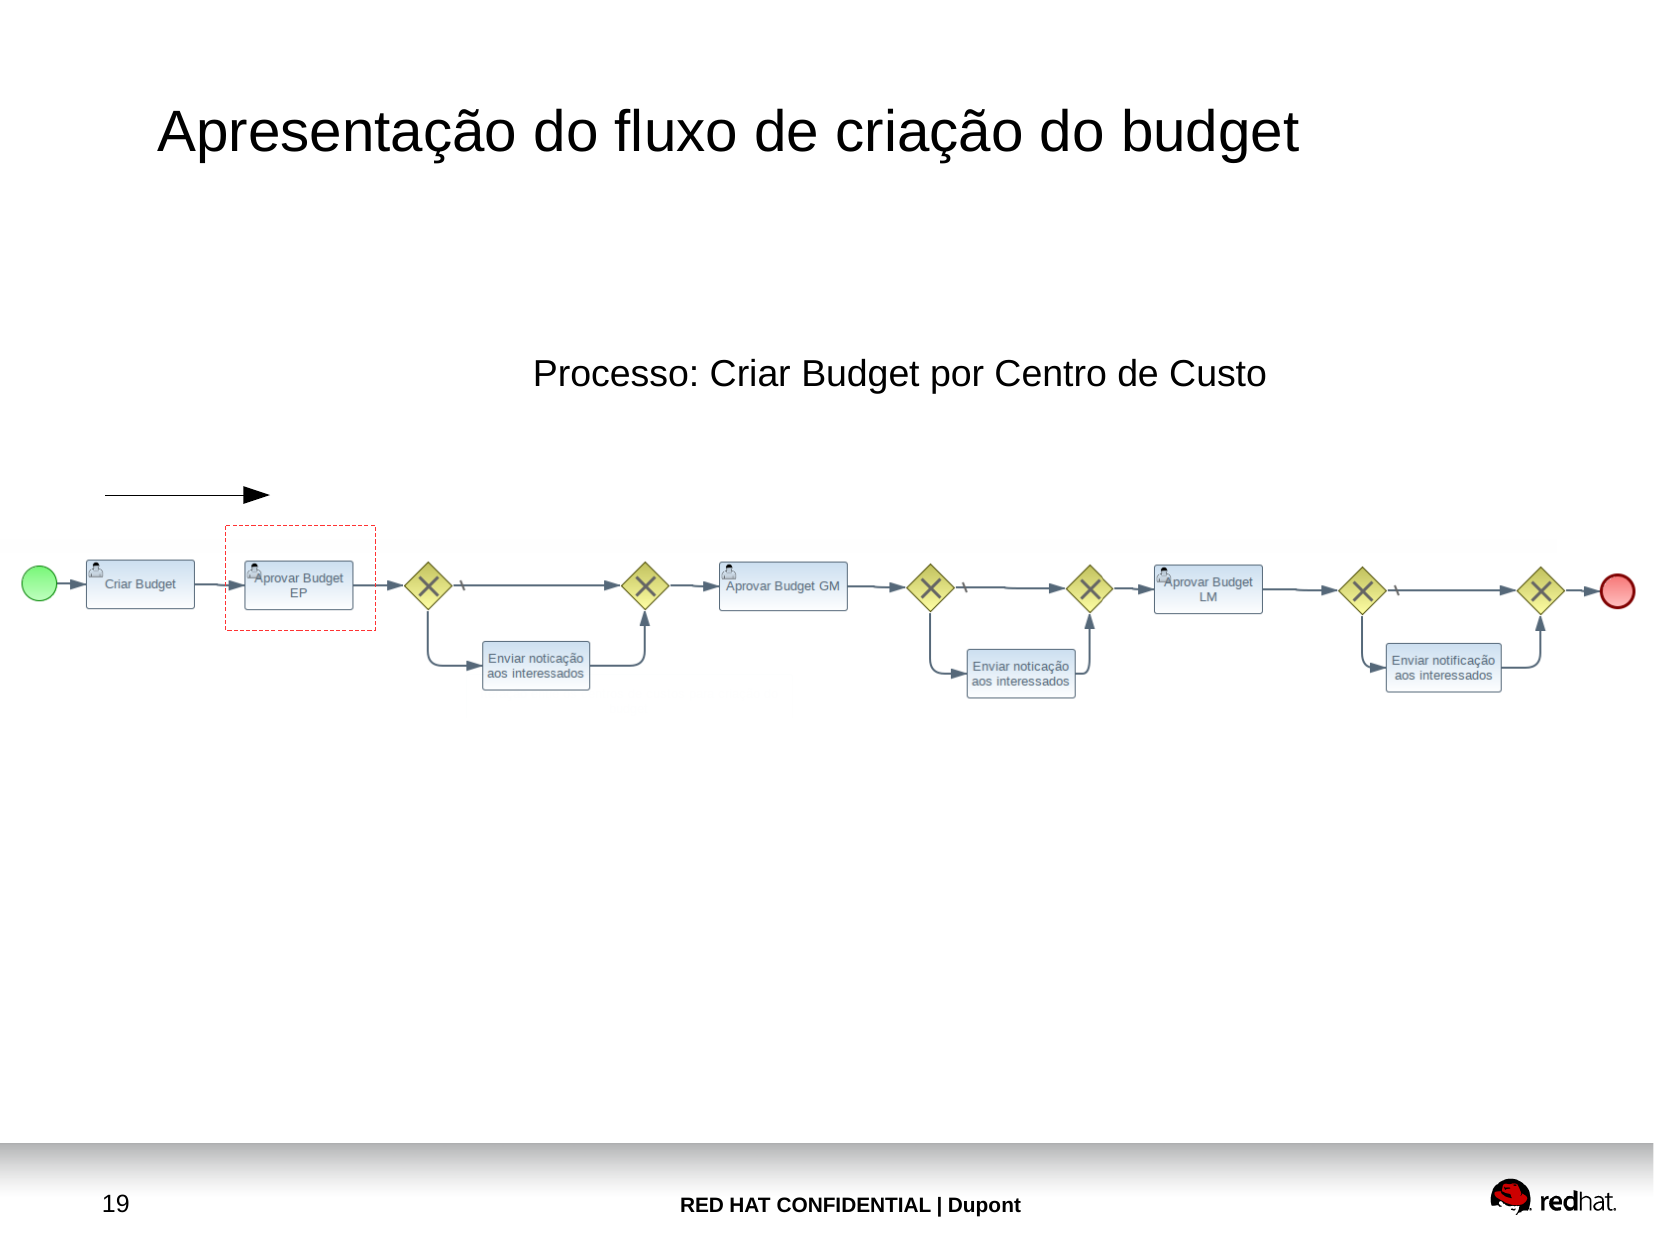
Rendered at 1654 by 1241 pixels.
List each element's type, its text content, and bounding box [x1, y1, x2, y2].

text_box Apresentação do fluxo de criação do budget [82, 37, 1571, 226]
picture [0, 539, 1654, 718]
picture [0, 1143, 1654, 1241]
text_box Processo: Criar Budget por Centro de Custo [518, 345, 1293, 402]
